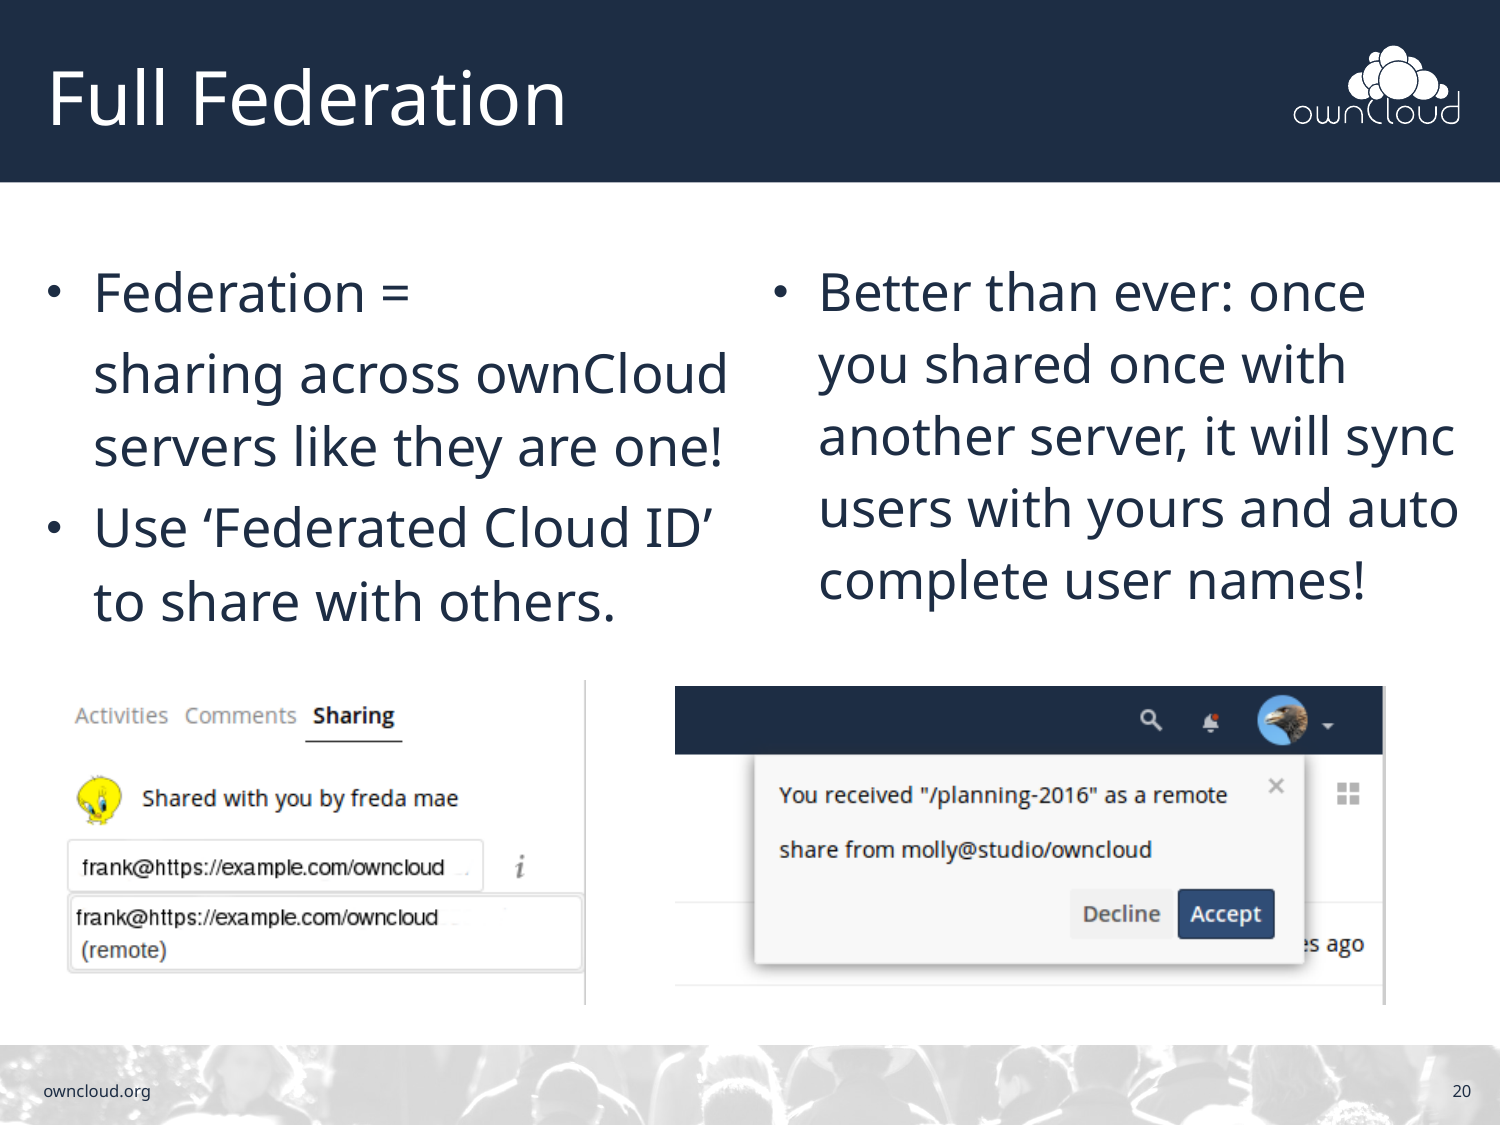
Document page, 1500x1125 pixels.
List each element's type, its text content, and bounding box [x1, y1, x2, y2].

picture [47, 680, 586, 1006]
title Full Federation [46, 5, 1258, 187]
list Better than ever: once you shared once with another server, it will sync users with yours and auto complete user names! [772, 254, 1465, 661]
picture [0, 1045, 1500, 1125]
picture [675, 686, 1386, 1006]
list Federation = sharing across ownCloud servers like they are one! Use ‘Federated Cloud ID’ to share with others. [46, 254, 739, 706]
